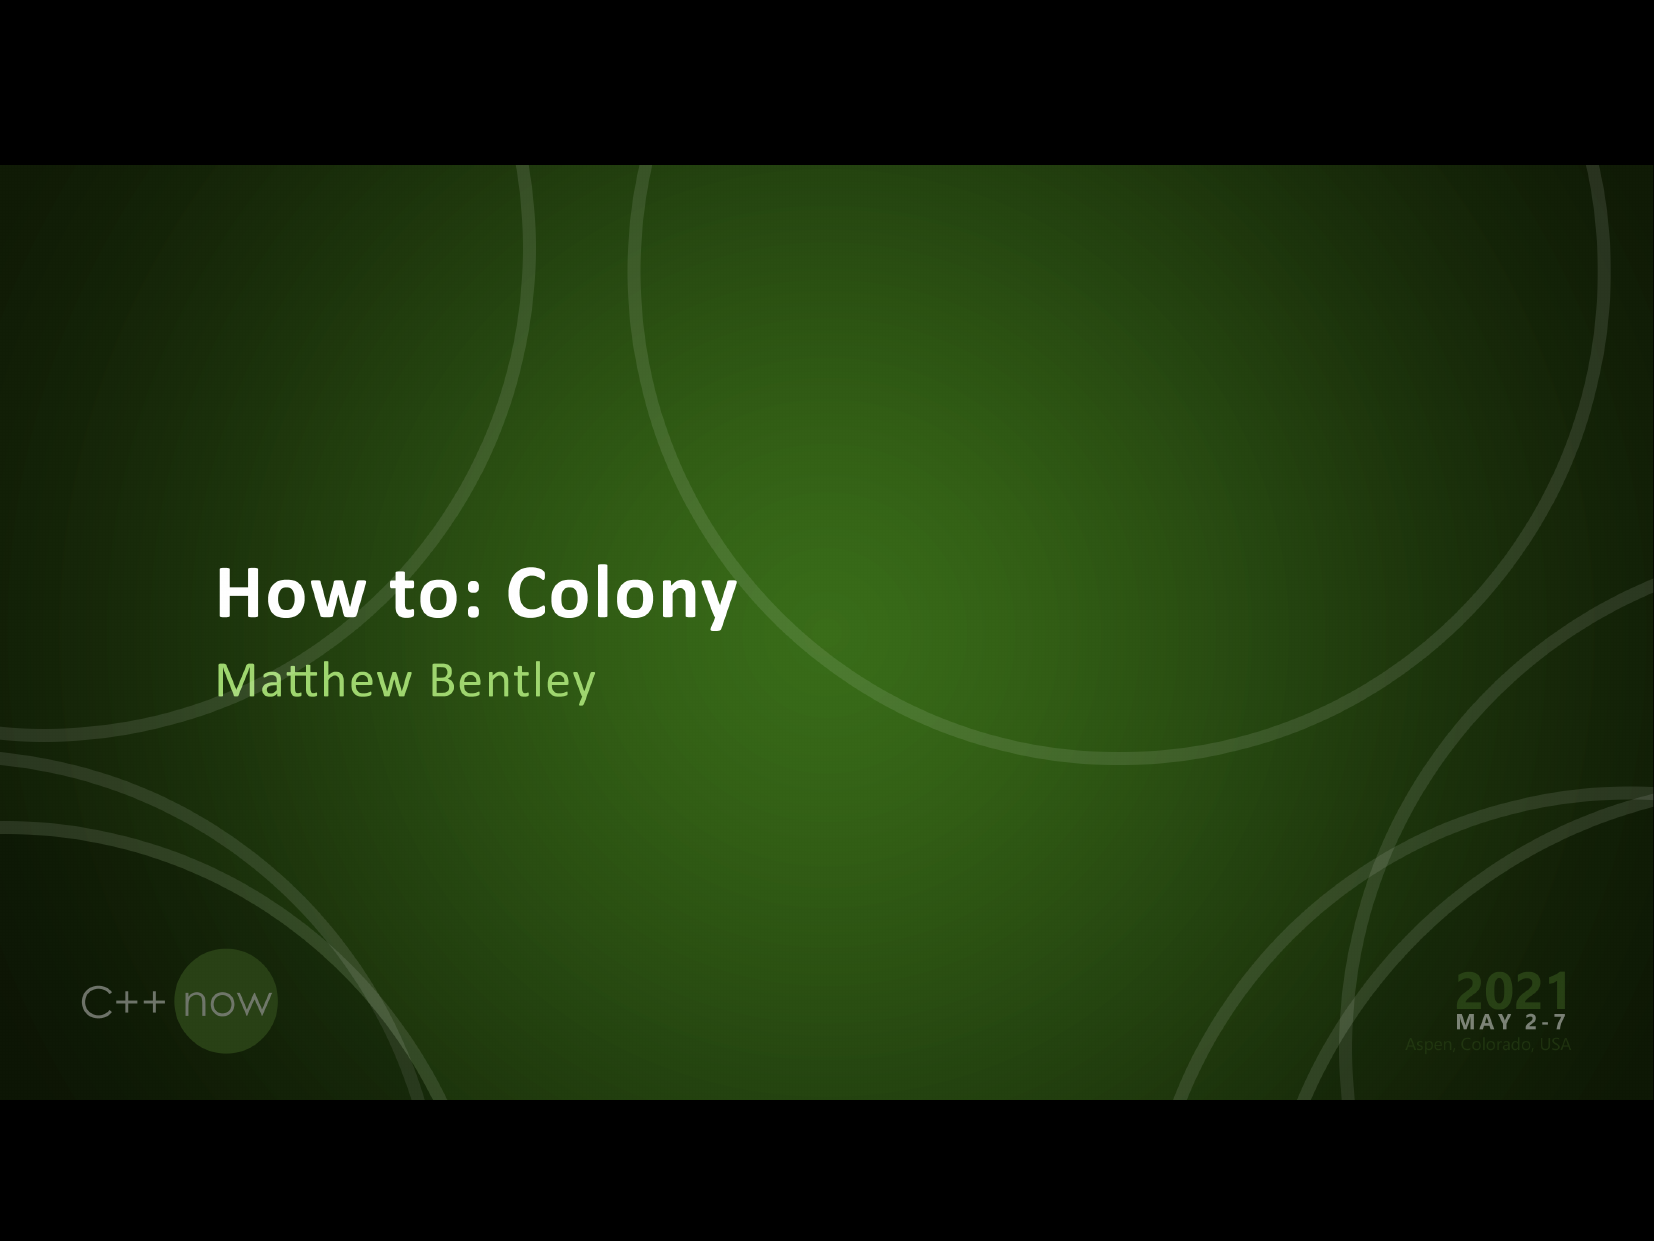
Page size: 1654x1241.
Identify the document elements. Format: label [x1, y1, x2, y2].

text_box [0, 0, 1654, 165]
picture [0, 165, 1654, 1100]
text_box [0, 1100, 1654, 1241]
